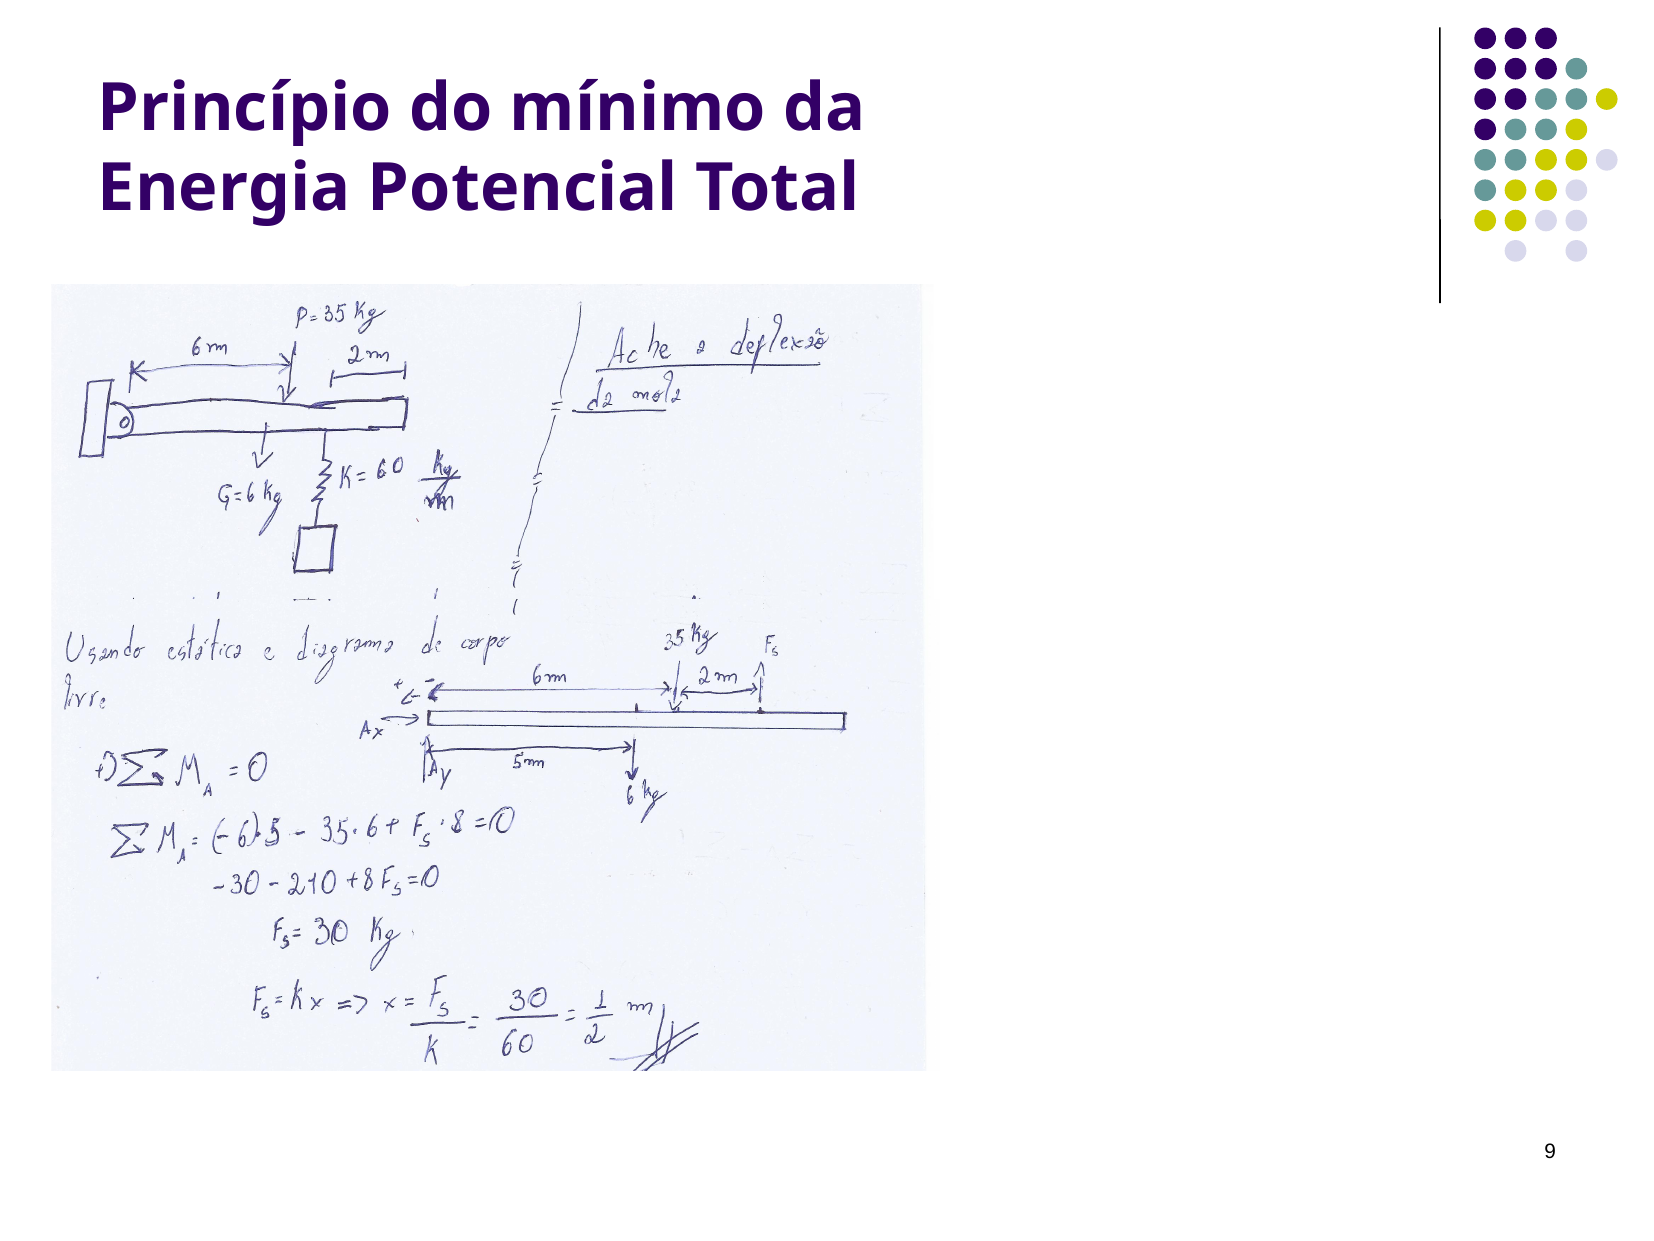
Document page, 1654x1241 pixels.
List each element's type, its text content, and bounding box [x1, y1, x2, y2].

title Princípio do mínimo da Energia Potencial Total [82, 52, 1447, 232]
picture [51, 284, 940, 1071]
slide_number <número> [1185, 1129, 1571, 1213]
